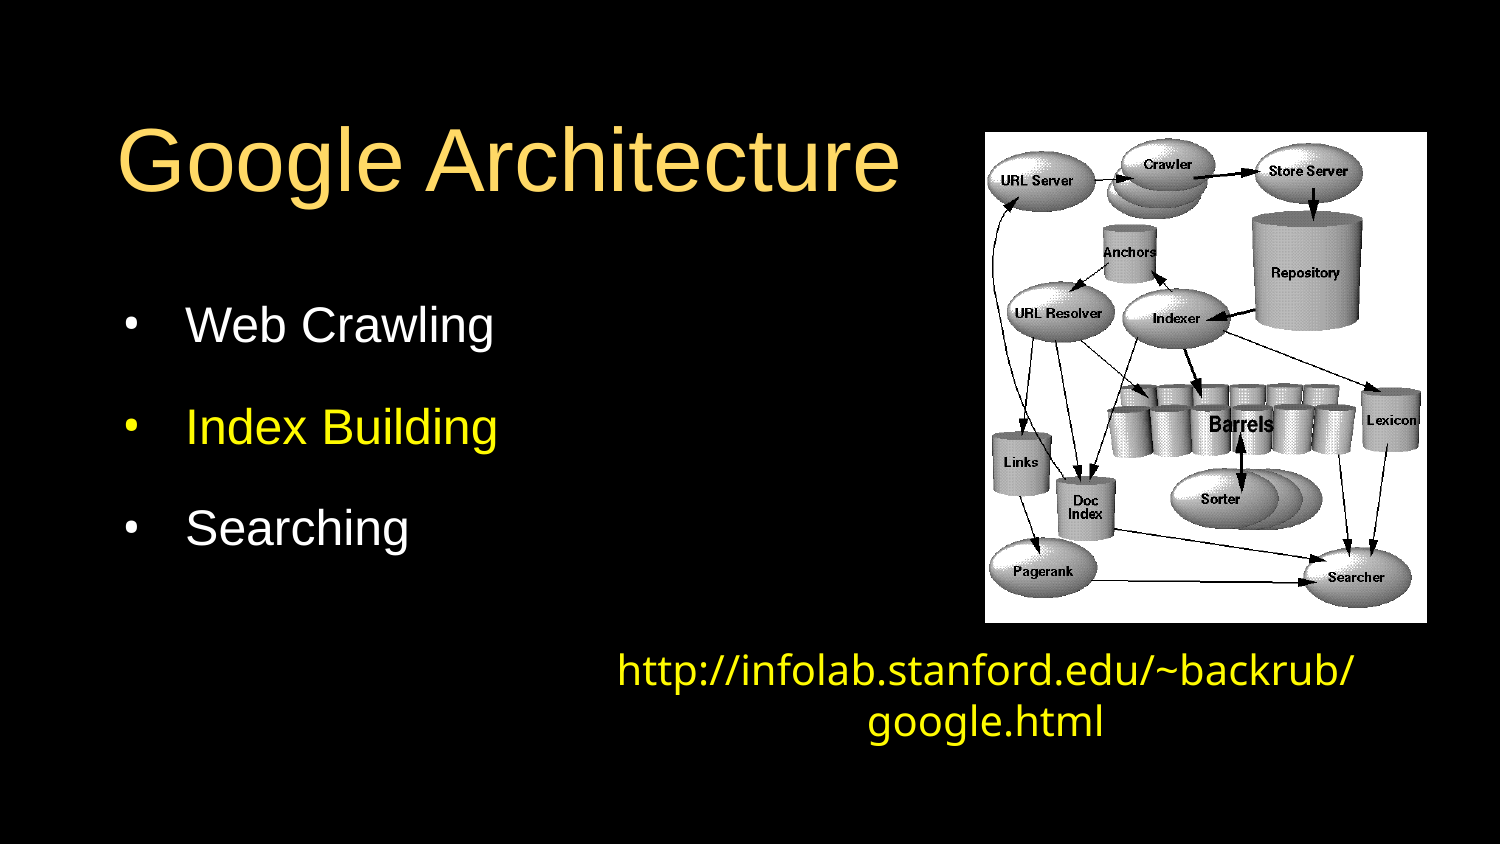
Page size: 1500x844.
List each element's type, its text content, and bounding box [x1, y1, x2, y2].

picture [985, 132, 1427, 623]
text_box Web Crawling Index Building Searching [106, 240, 985, 608]
text_box http://infolab.stanford.edu/~backrub/google.html [533, 665, 1439, 723]
text_box Google Architecture [106, 76, 913, 235]
